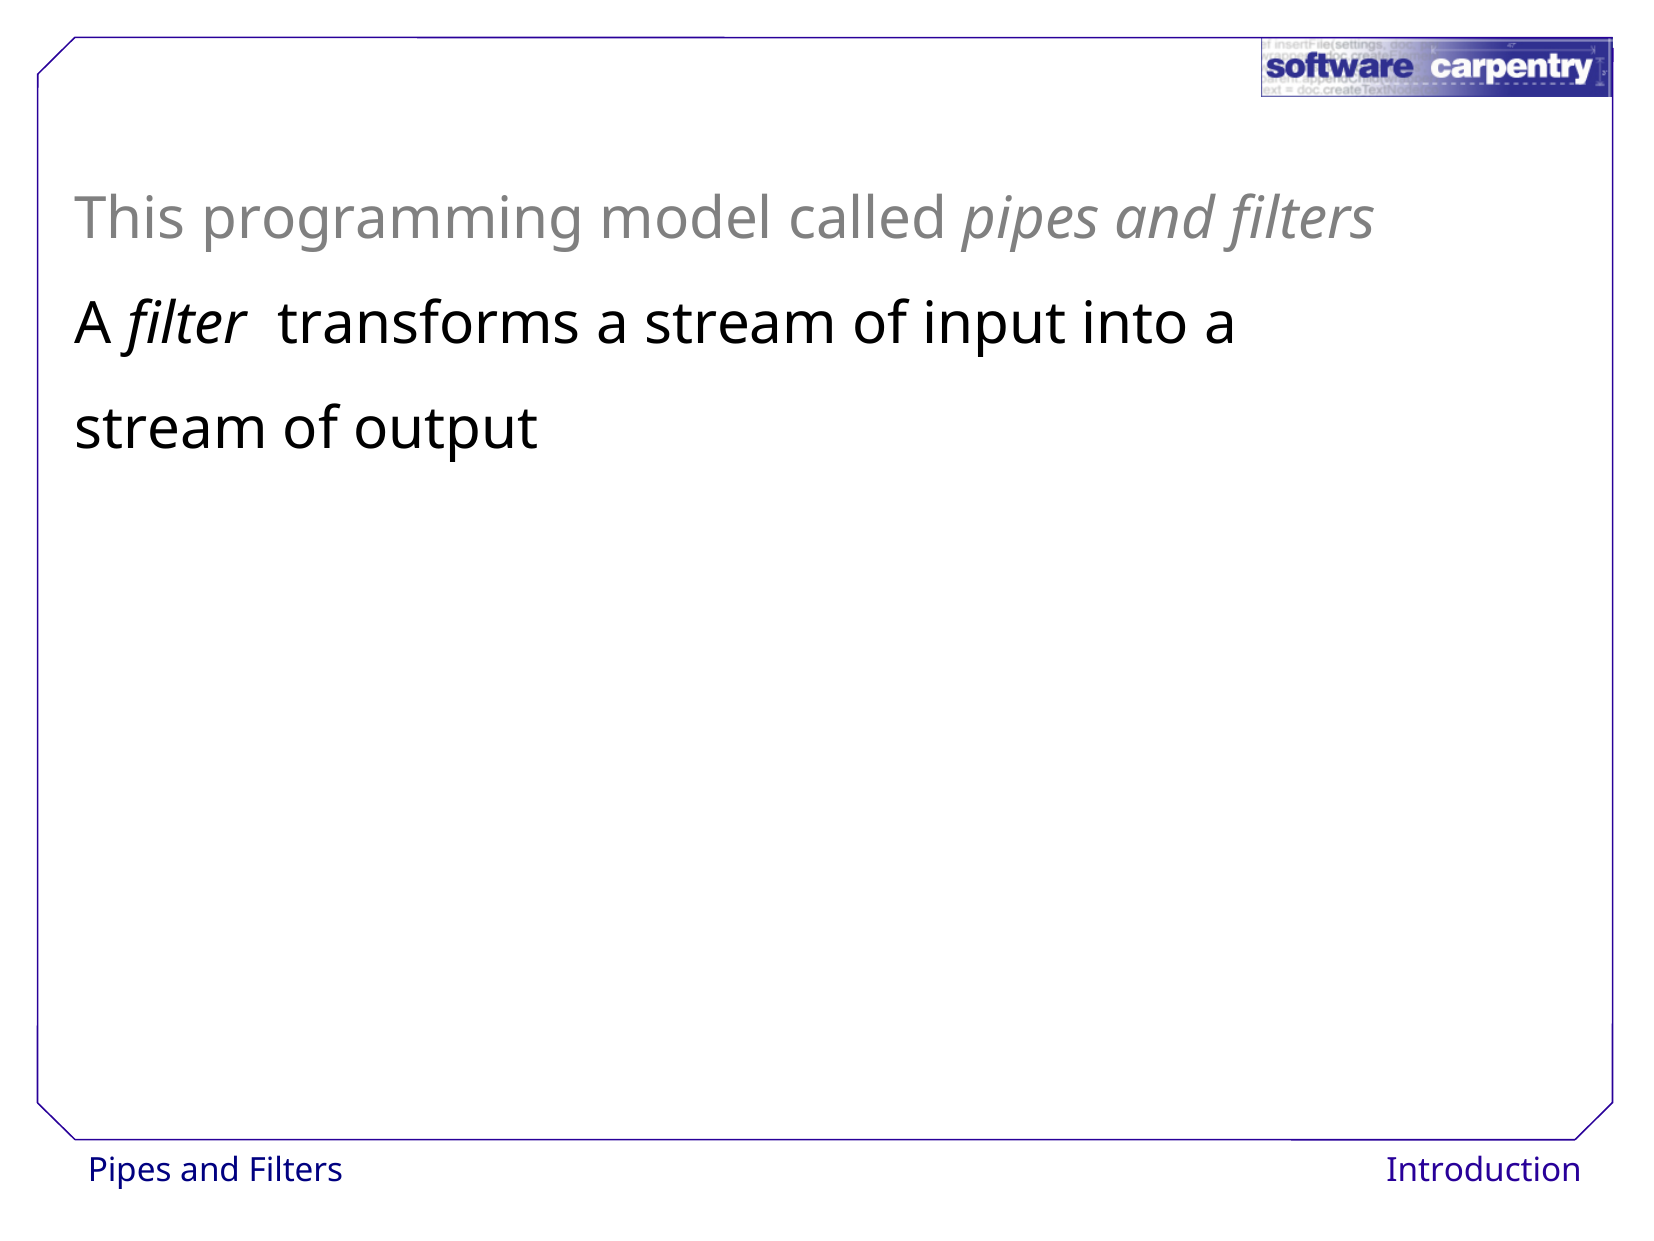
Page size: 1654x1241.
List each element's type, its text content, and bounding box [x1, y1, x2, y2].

text_box This programming model called pipes and filters A filter transforms a stream of input into a stream of output [59, 138, 1541, 469]
picture [1261, 39, 1613, 97]
